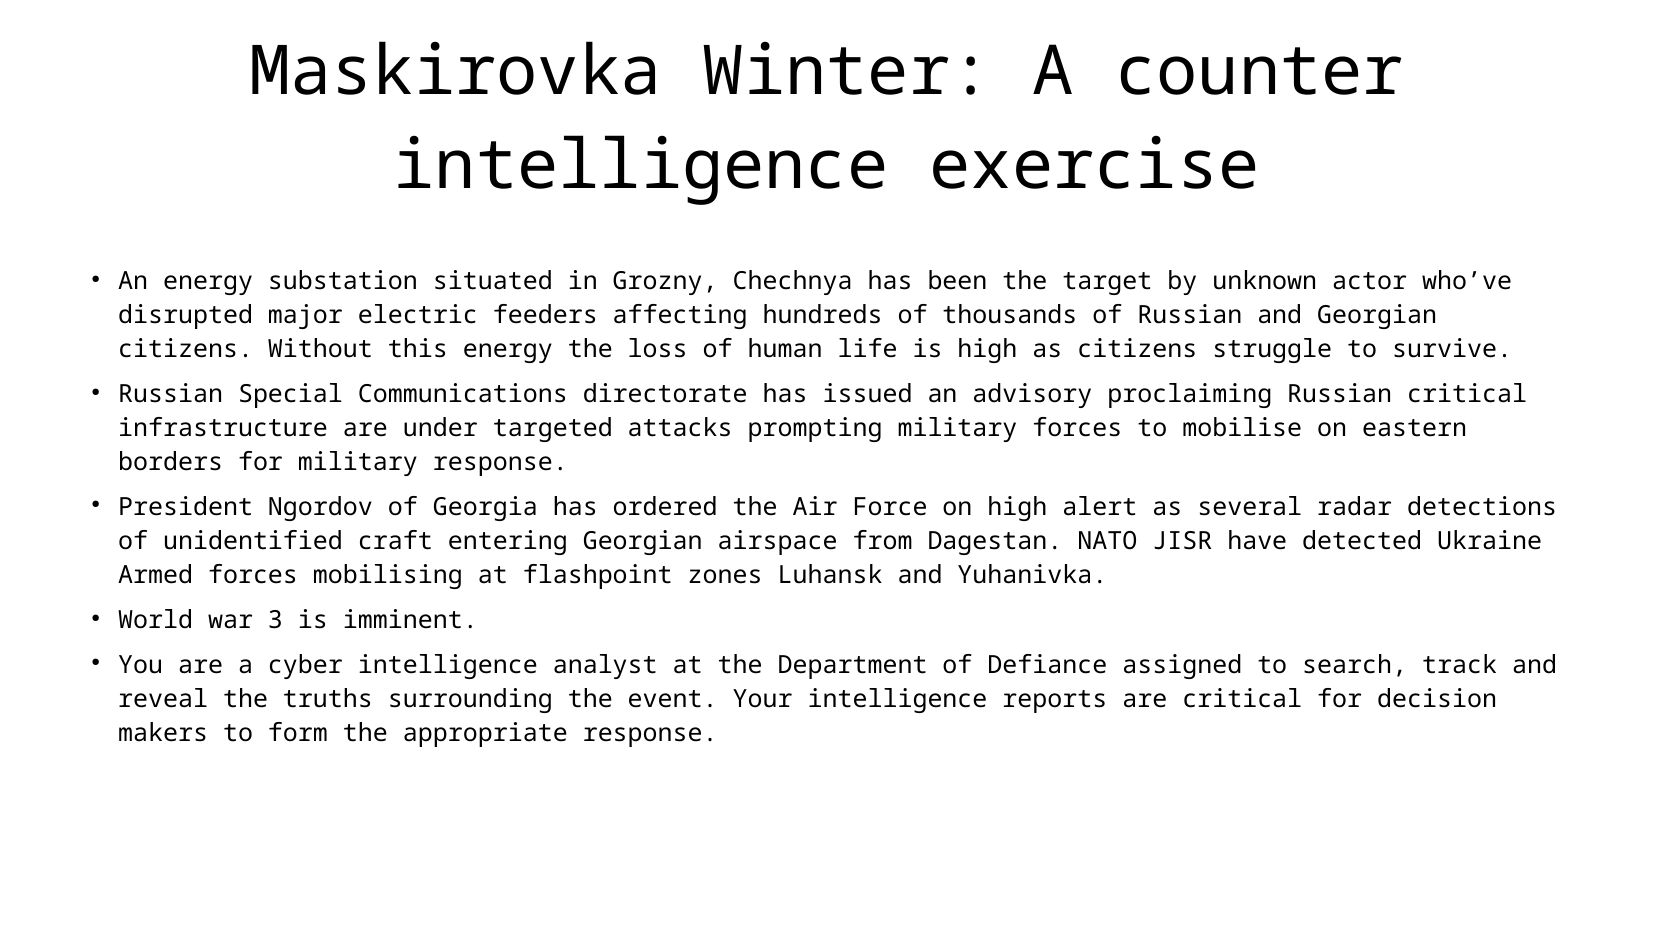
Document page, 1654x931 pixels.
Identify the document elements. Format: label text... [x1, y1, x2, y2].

title Maskirovka Winter: A counter intelligence exercise [82, 34, 1571, 195]
list An energy substation situated in Grozny, Chechnya has been the target by unknown actor who’ve disrupted major electric feeders affecting hundreds of thousands of Russian and Georgian citizens. Without this energy the loss of human life is high as citizens struggle to survive. Russian Special Communications directorate has issued an advisory proclaiming Russian critical infrastructure are under targeted attacks prompting military forces to mobilise on eastern borders for military response. President Ngordov of Georgia has ordered the Air Force on high alert as several radar detections of unidentified craft entering Georgian airspace from Dagestan. NATO JISR have detected Ukraine Armed forces mobilising at flashpoint zones Luhansk and Yuhanivka. World war 3 is imminent. You are a cyber intelligence analyst at the Department of Defiance assigned to search, track and reveal the truths surrounding the event. Your intelligence reports are critical for decision makers to form the appropriate response. [82, 217, 1571, 757]
